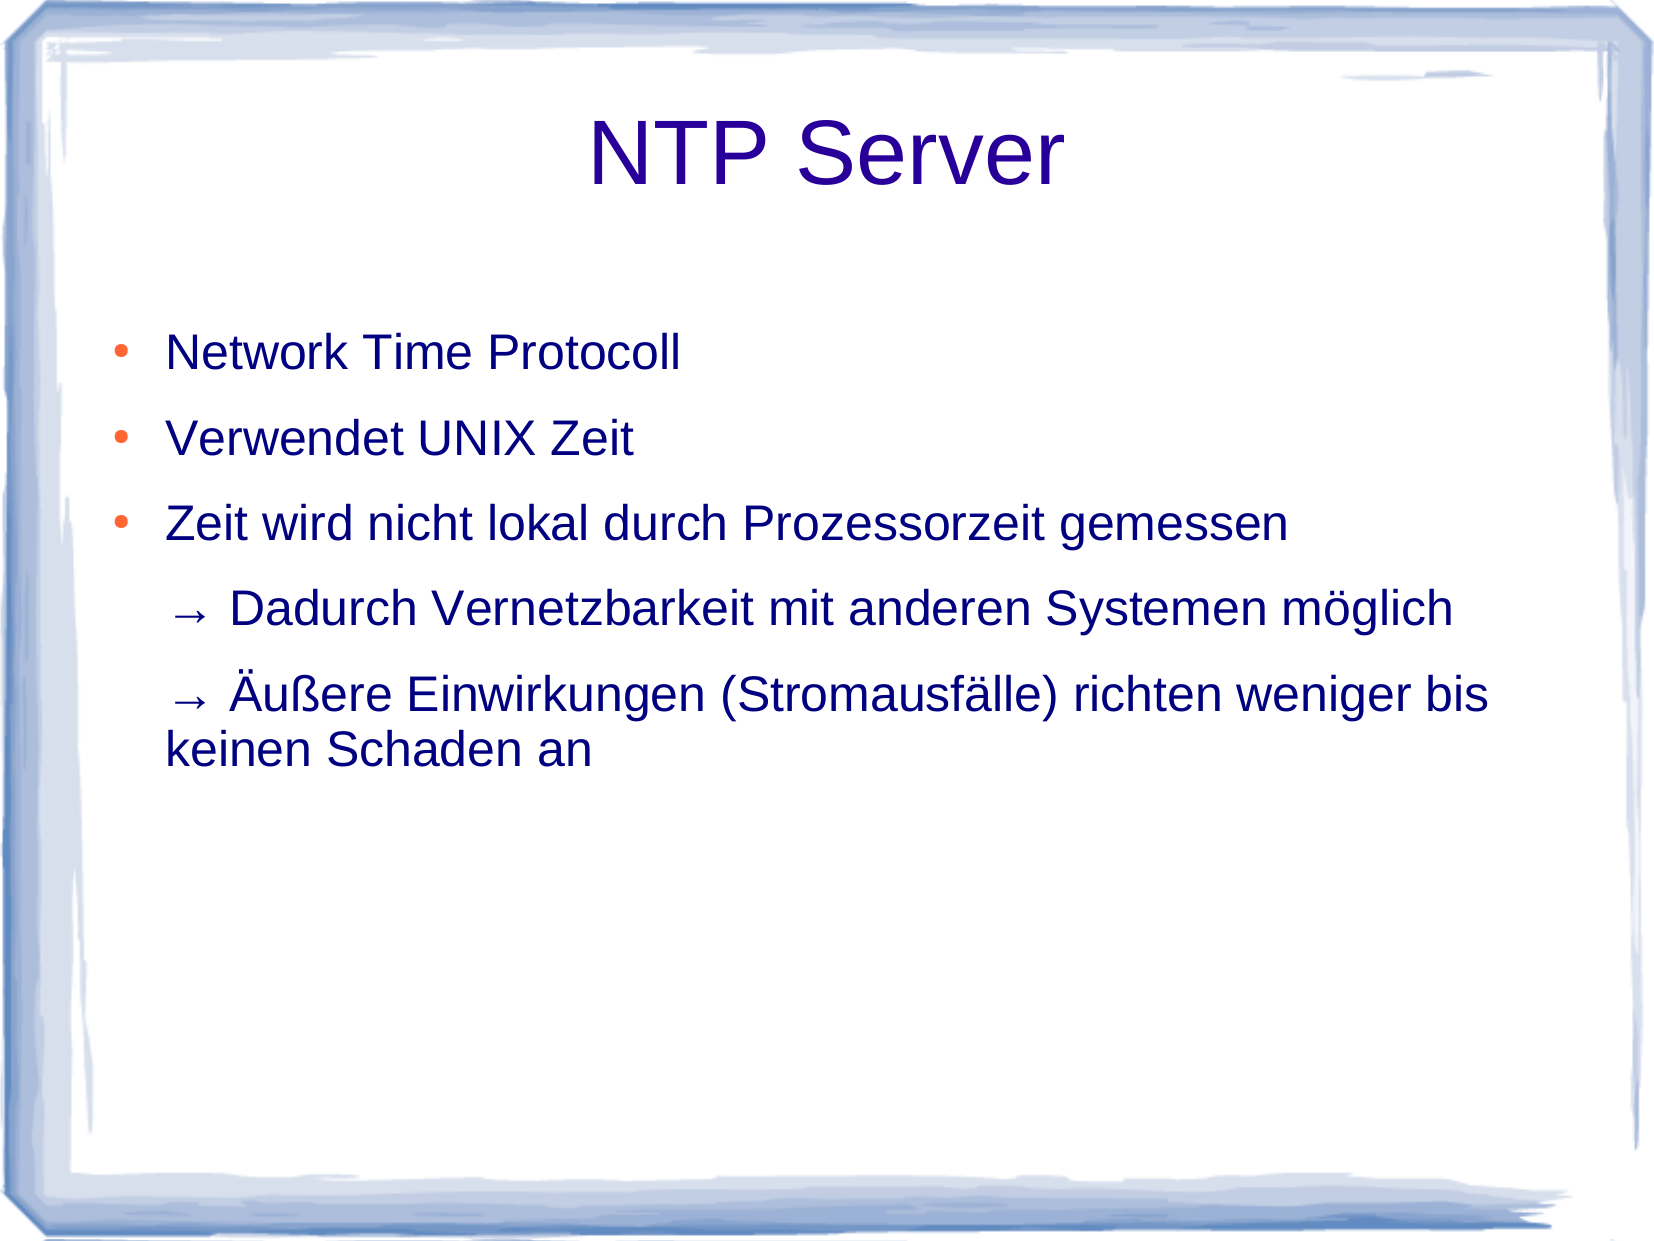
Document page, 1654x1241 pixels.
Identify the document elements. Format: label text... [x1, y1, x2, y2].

title NTP Server [82, 49, 1571, 257]
picture [0, 0, 1654, 1241]
list Network Time Protocoll Verwendet UNIX Zeit Zeit wird nicht lokal durch Prozessorzeit gemessen → Dadurch Vernetzbarkeit mit anderen Systemen möglich → Äußere Einwirkungen (Stromausfälle) richten weniger bis keinen Schaden an [94, 324, 1548, 1004]
